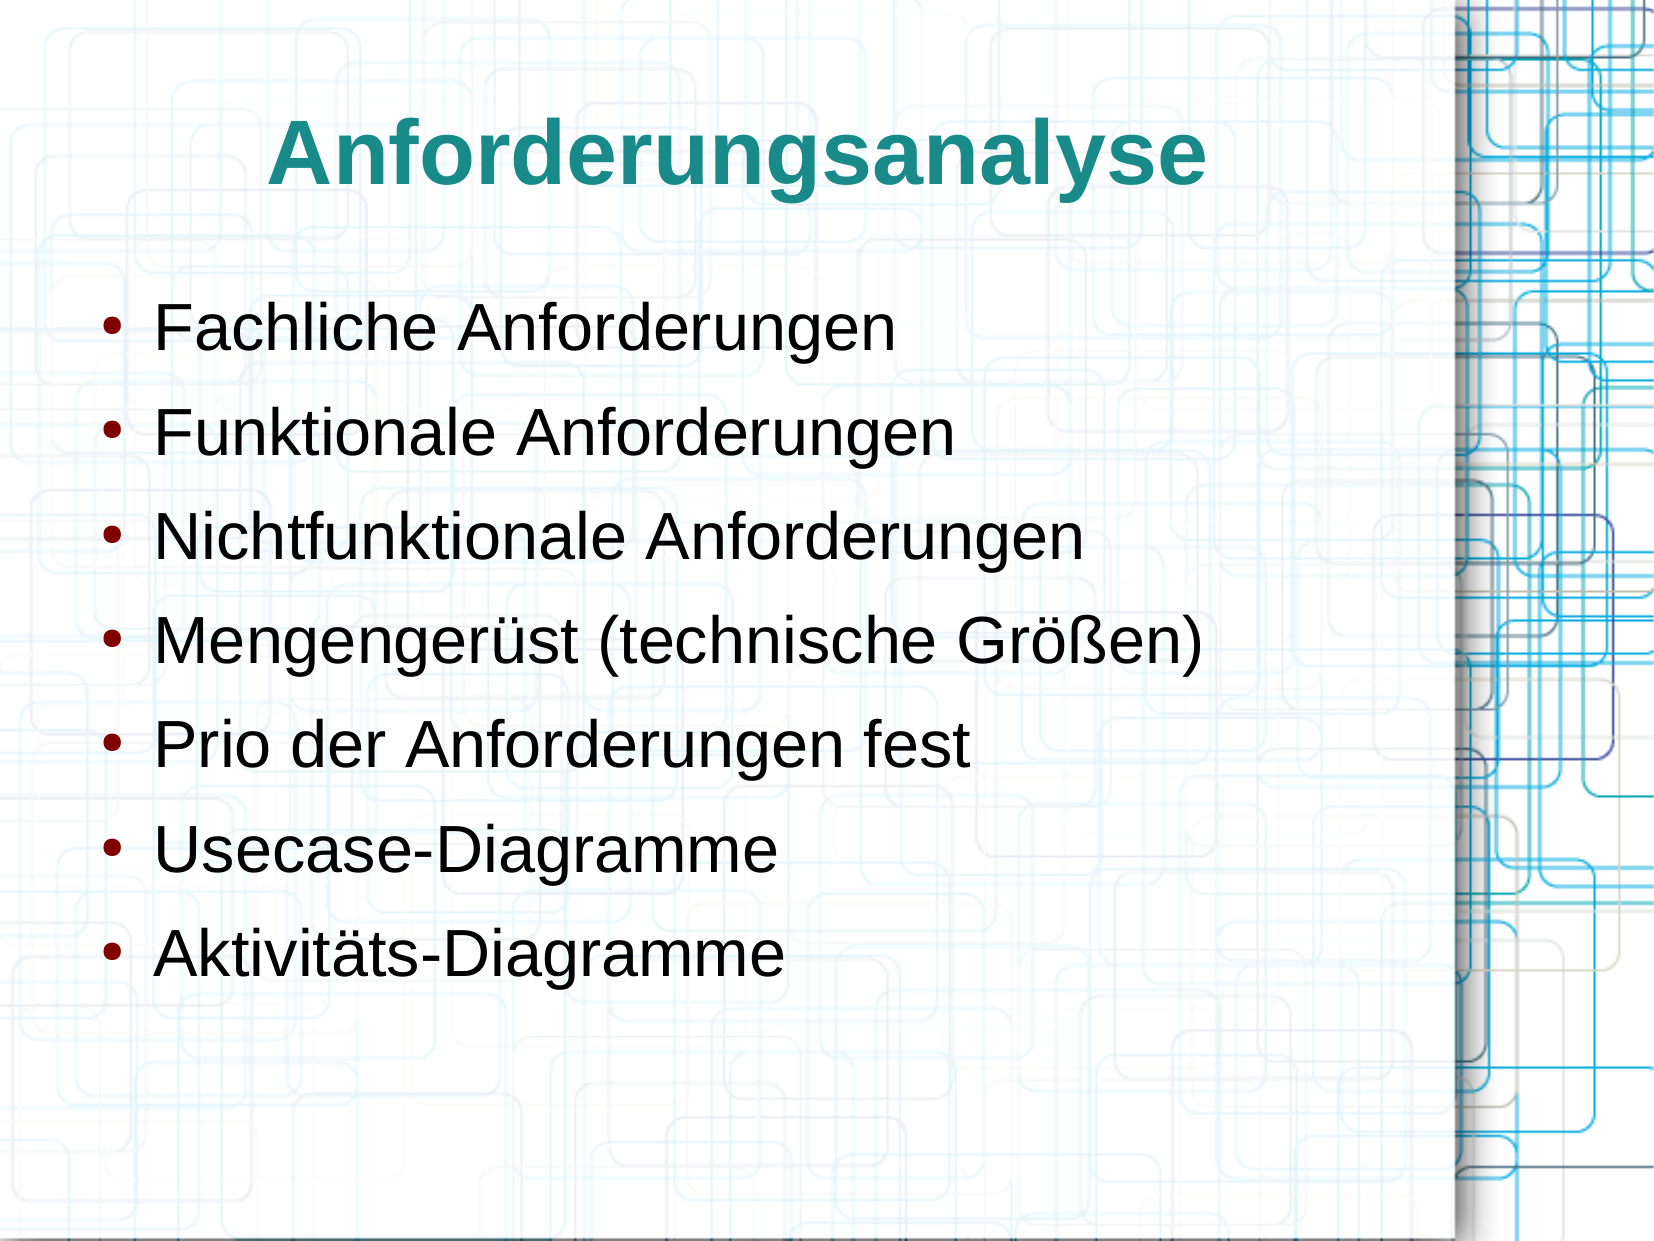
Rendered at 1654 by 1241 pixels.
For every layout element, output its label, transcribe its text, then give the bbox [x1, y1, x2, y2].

picture [0, 0, 1654, 1241]
list Fachliche Anforderungen Funktionale Anforderungen Nichtfunktionale Anforderungen Mengengerüst (technische Größen) Prio der Anforderungen fest Usecase-Diagramme Aktivitäts-Diagramme [82, 290, 1571, 1109]
title Anforderungsanalyse [59, 49, 1418, 257]
